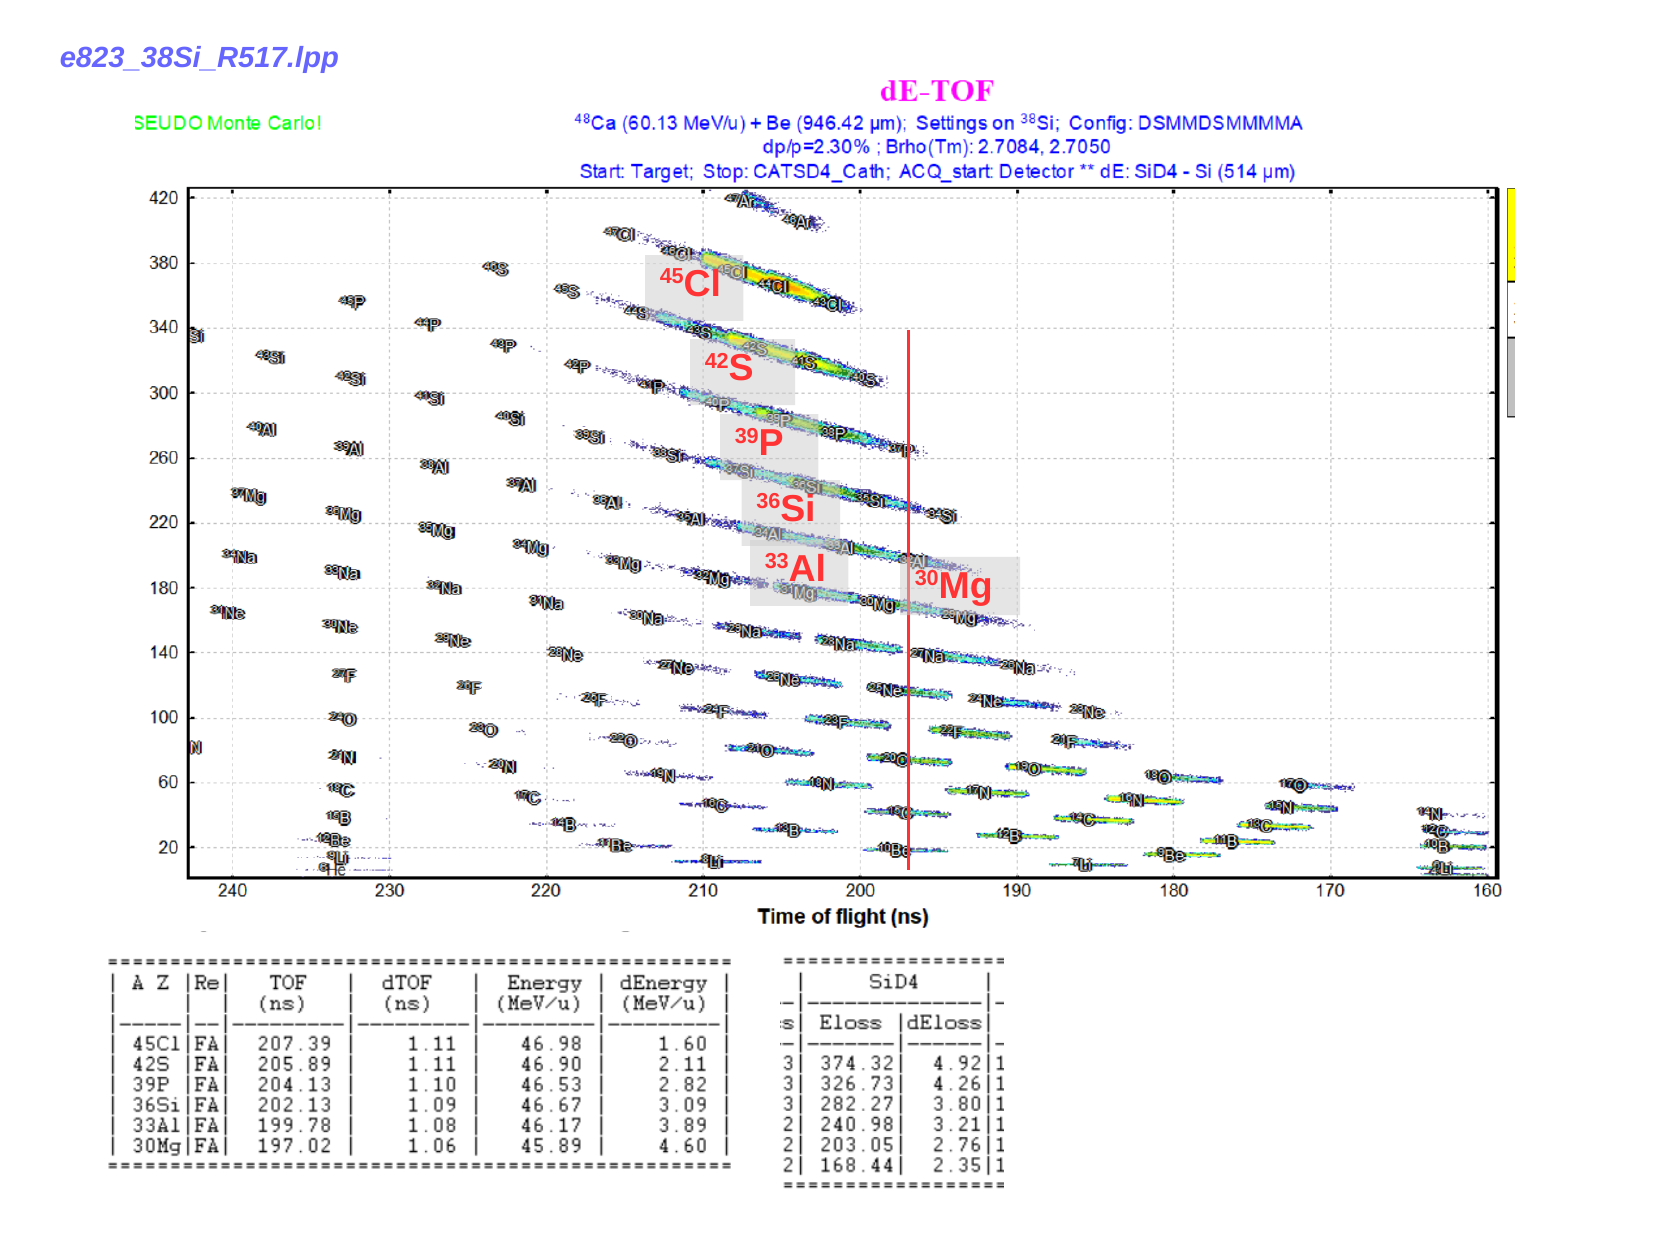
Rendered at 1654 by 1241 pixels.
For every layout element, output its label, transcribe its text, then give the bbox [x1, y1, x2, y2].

text_box 33Al [750, 540, 849, 606]
text_box 36Si [741, 480, 841, 546]
text_box 39P [720, 414, 819, 481]
picture [37, 60, 1516, 1205]
text_box 45Cl [645, 255, 744, 321]
text_box 42S [690, 339, 796, 406]
text_box 30Mg [900, 556, 1021, 616]
text_box e823_38Si_R517.lpp [45, 33, 616, 91]
